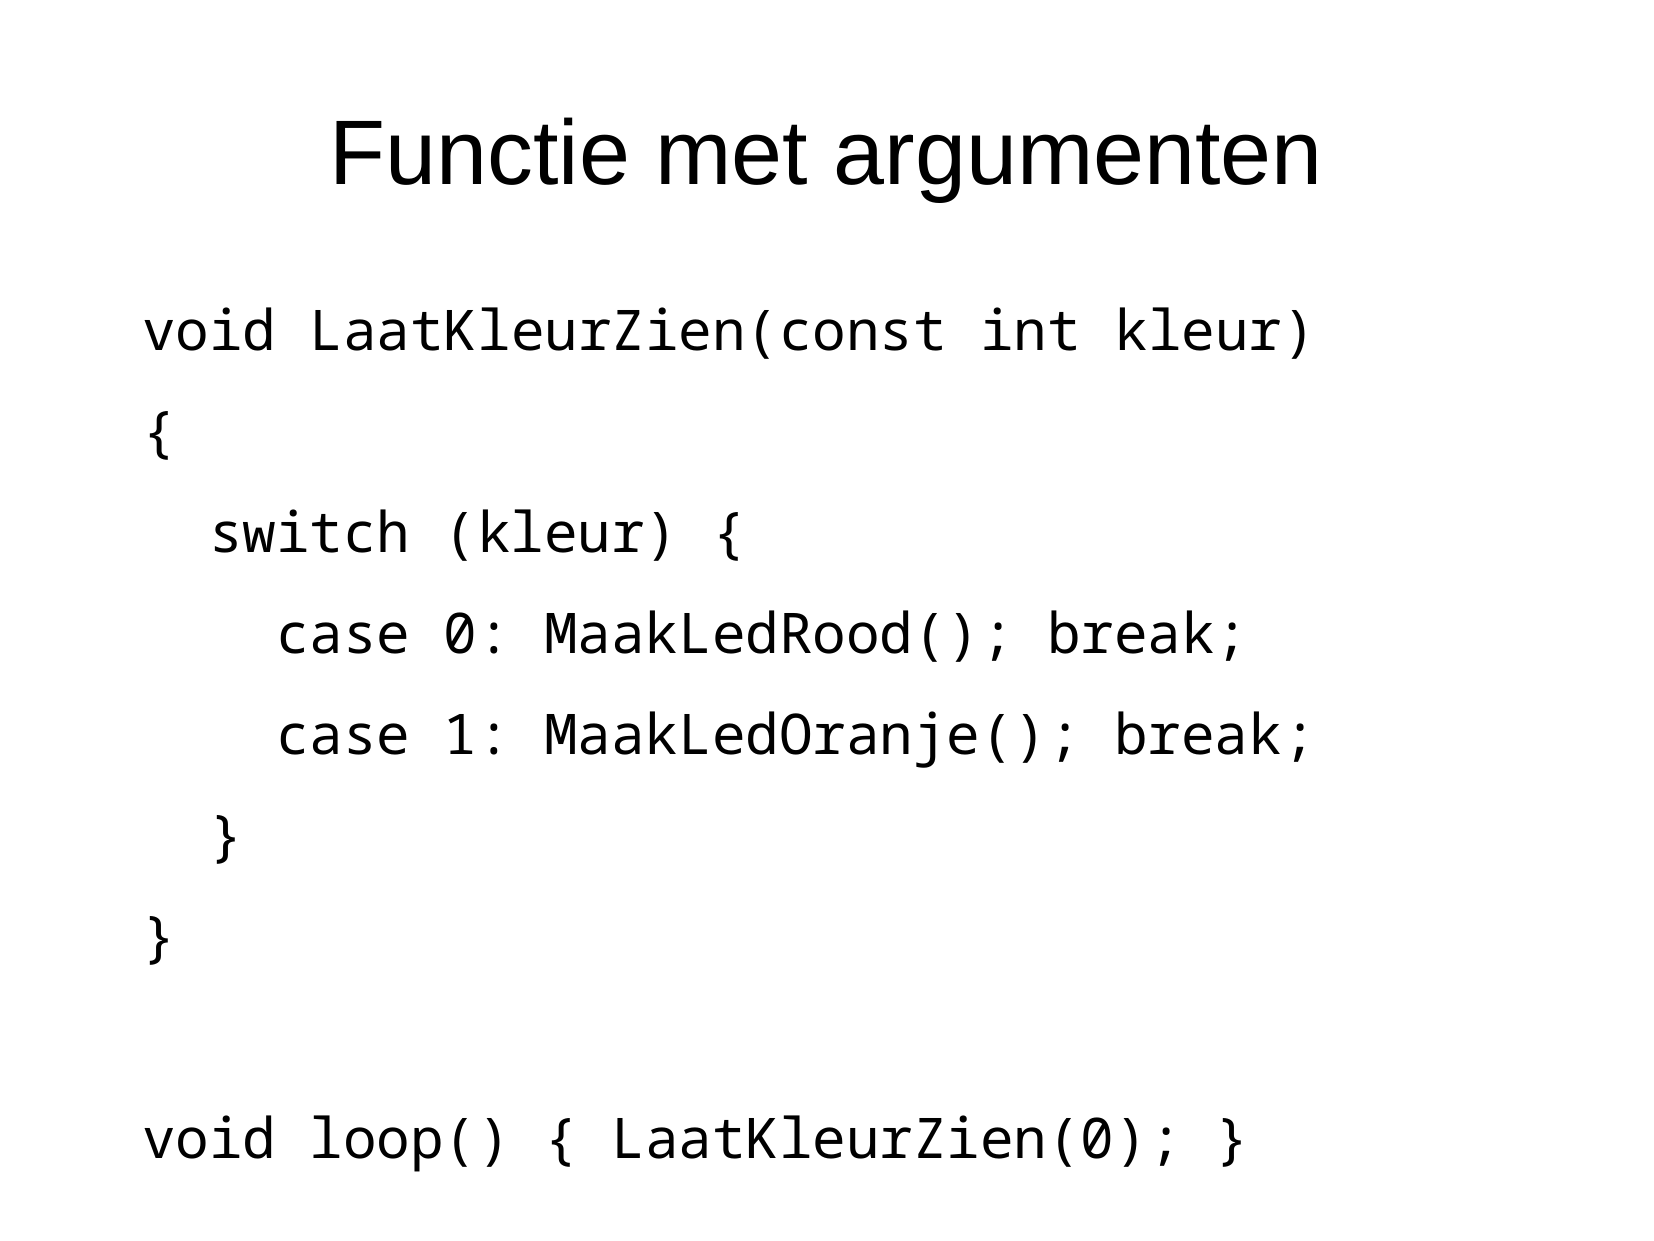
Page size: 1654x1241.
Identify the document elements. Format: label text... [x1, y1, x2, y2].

title Functie met argumenten [82, 49, 1571, 257]
list void LaatKleurZien(const int kleur) { switch (kleur) { case 0: MaakLedRood(); break; case 1: MaakLedOranje(); break; } } void loop() { LaatKleurZien(0); } [82, 290, 1606, 1186]
